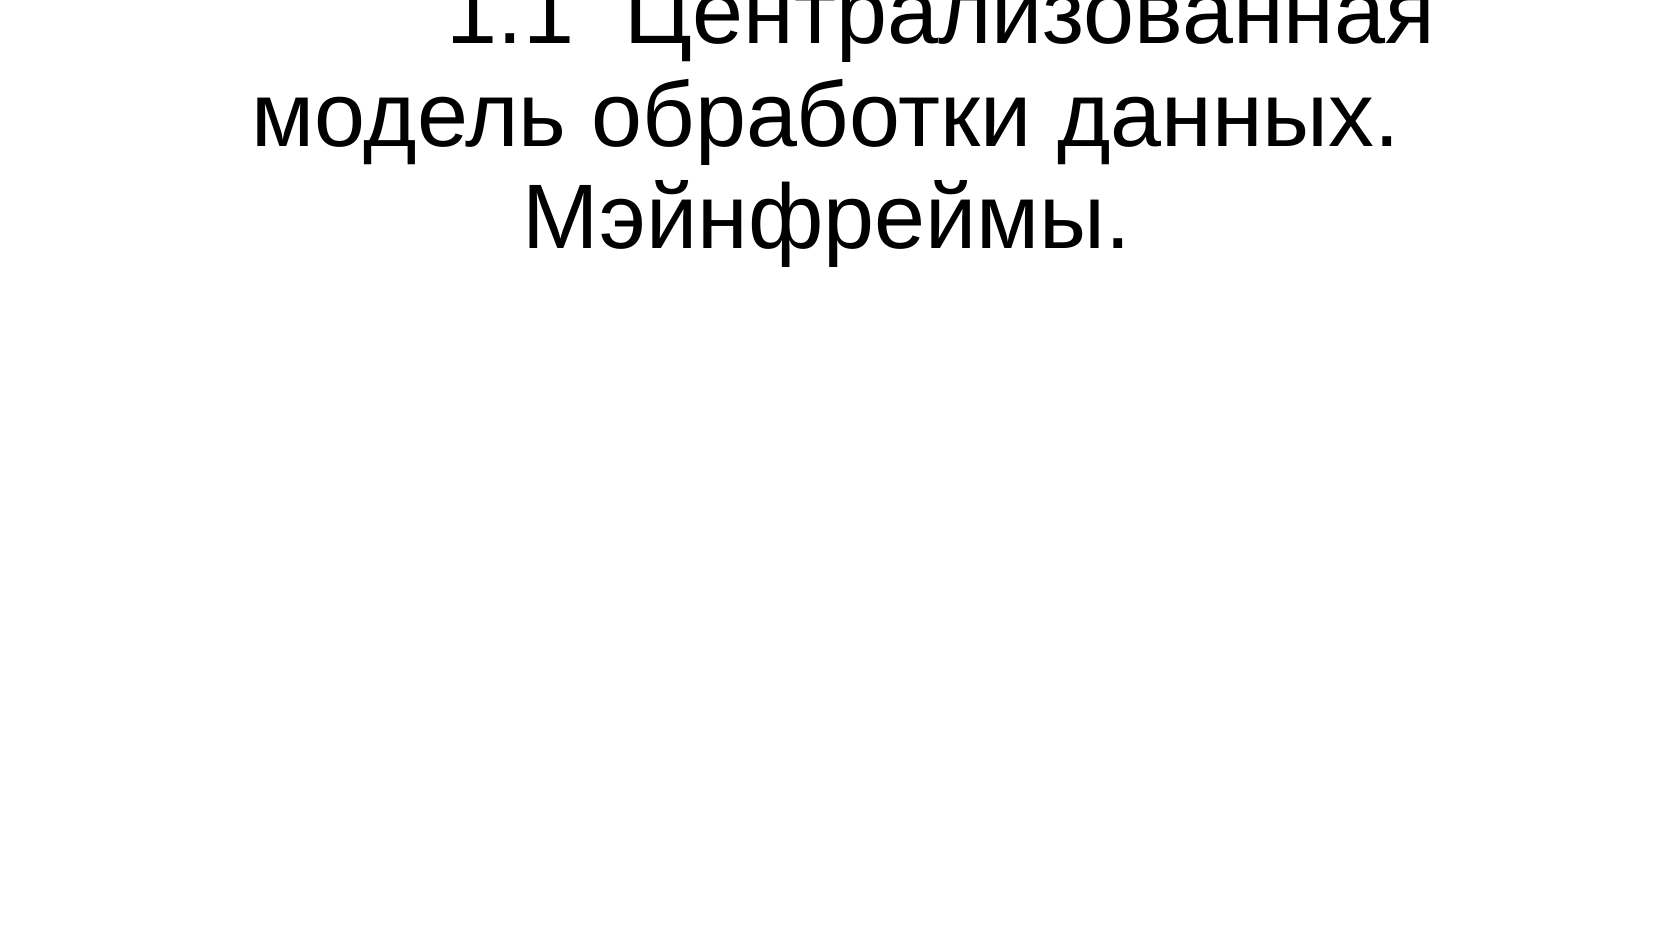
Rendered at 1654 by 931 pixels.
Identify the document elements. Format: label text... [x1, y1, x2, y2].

title 1.1 Централизованная модель обработки данных. Мэйнфреймы. [82, 0, 1571, 269]
